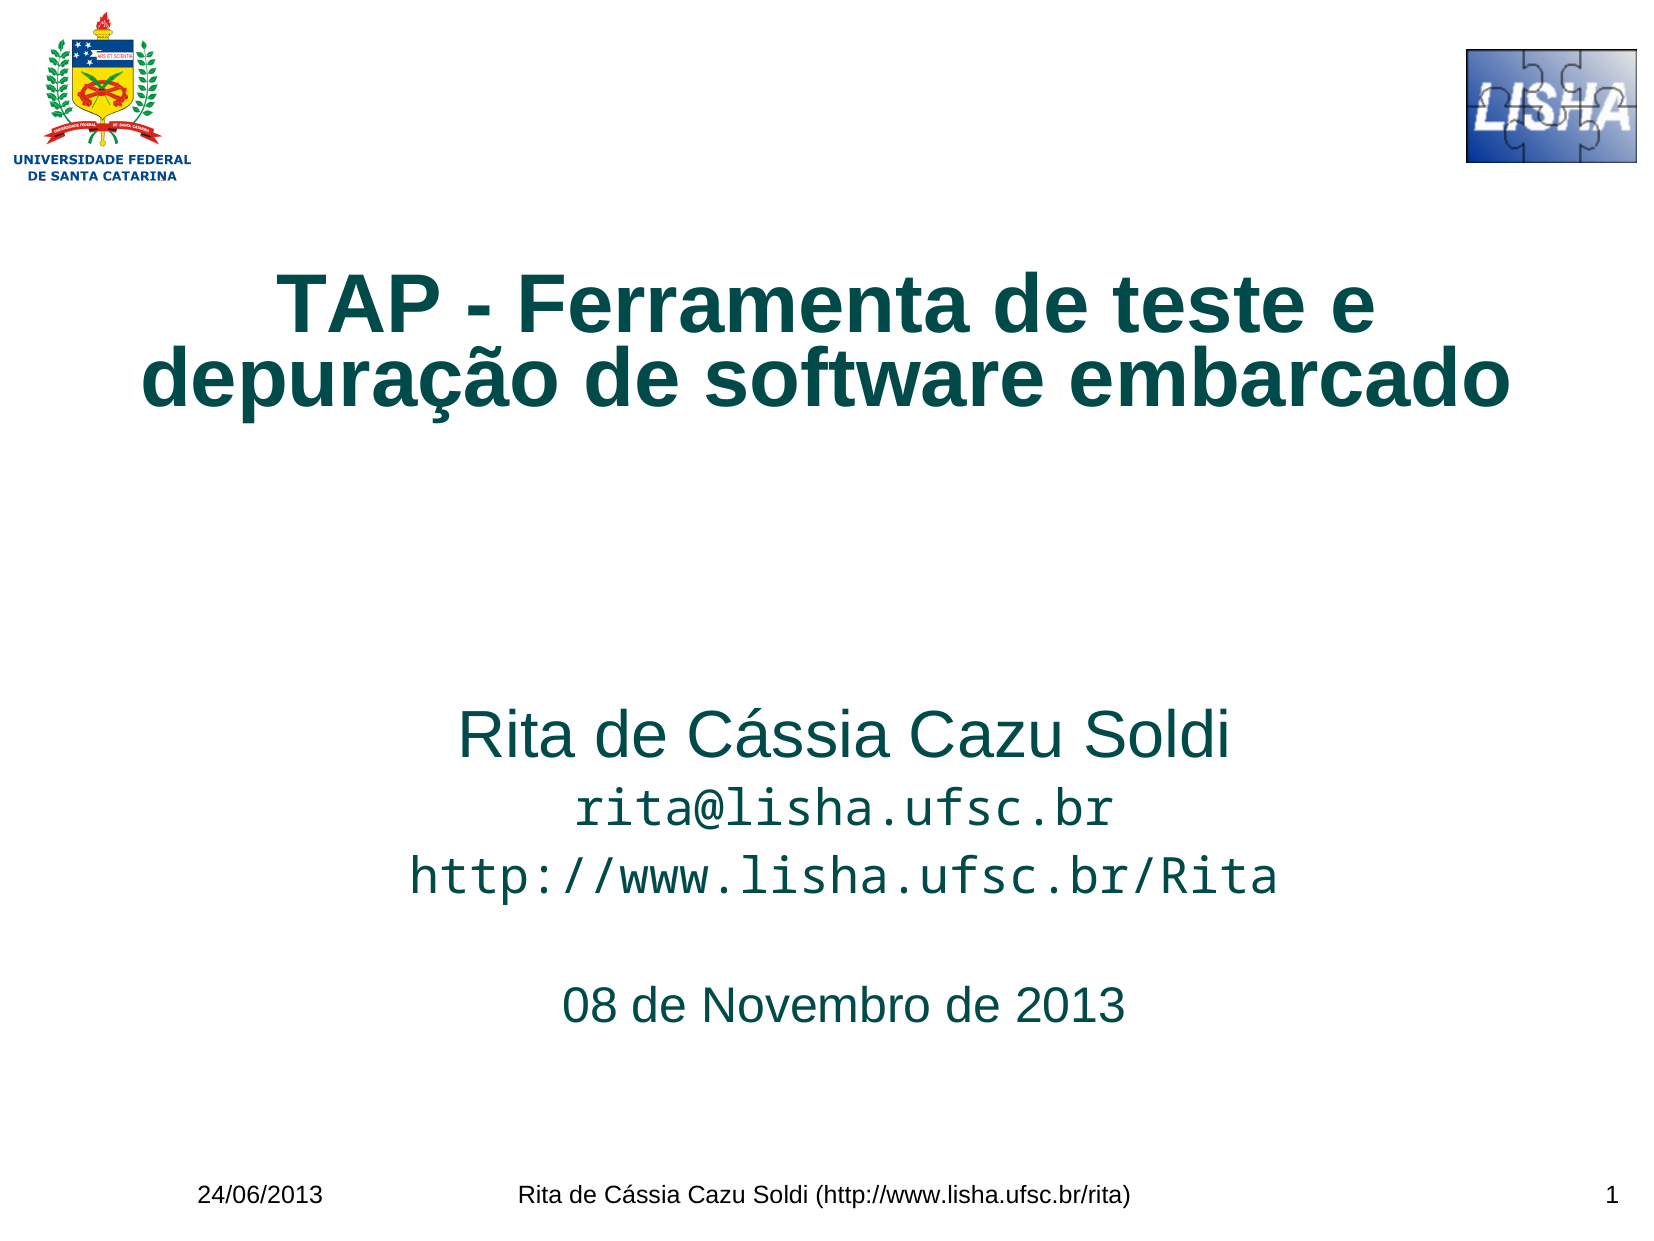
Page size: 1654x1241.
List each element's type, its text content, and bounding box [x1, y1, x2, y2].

title TAP - Ferramenta de teste e depuração de software embarcado [59, 0, 1595, 467]
picture [13, 6, 59, 181]
subtitle Rita de Cássia Cazu Soldi rita@lisha.ufsc.br http://www.lisha.ufsc.br/Rita 08 de Novembro de 2013 [59, 614, 1595, 1117]
picture [1595, 49, 1637, 163]
